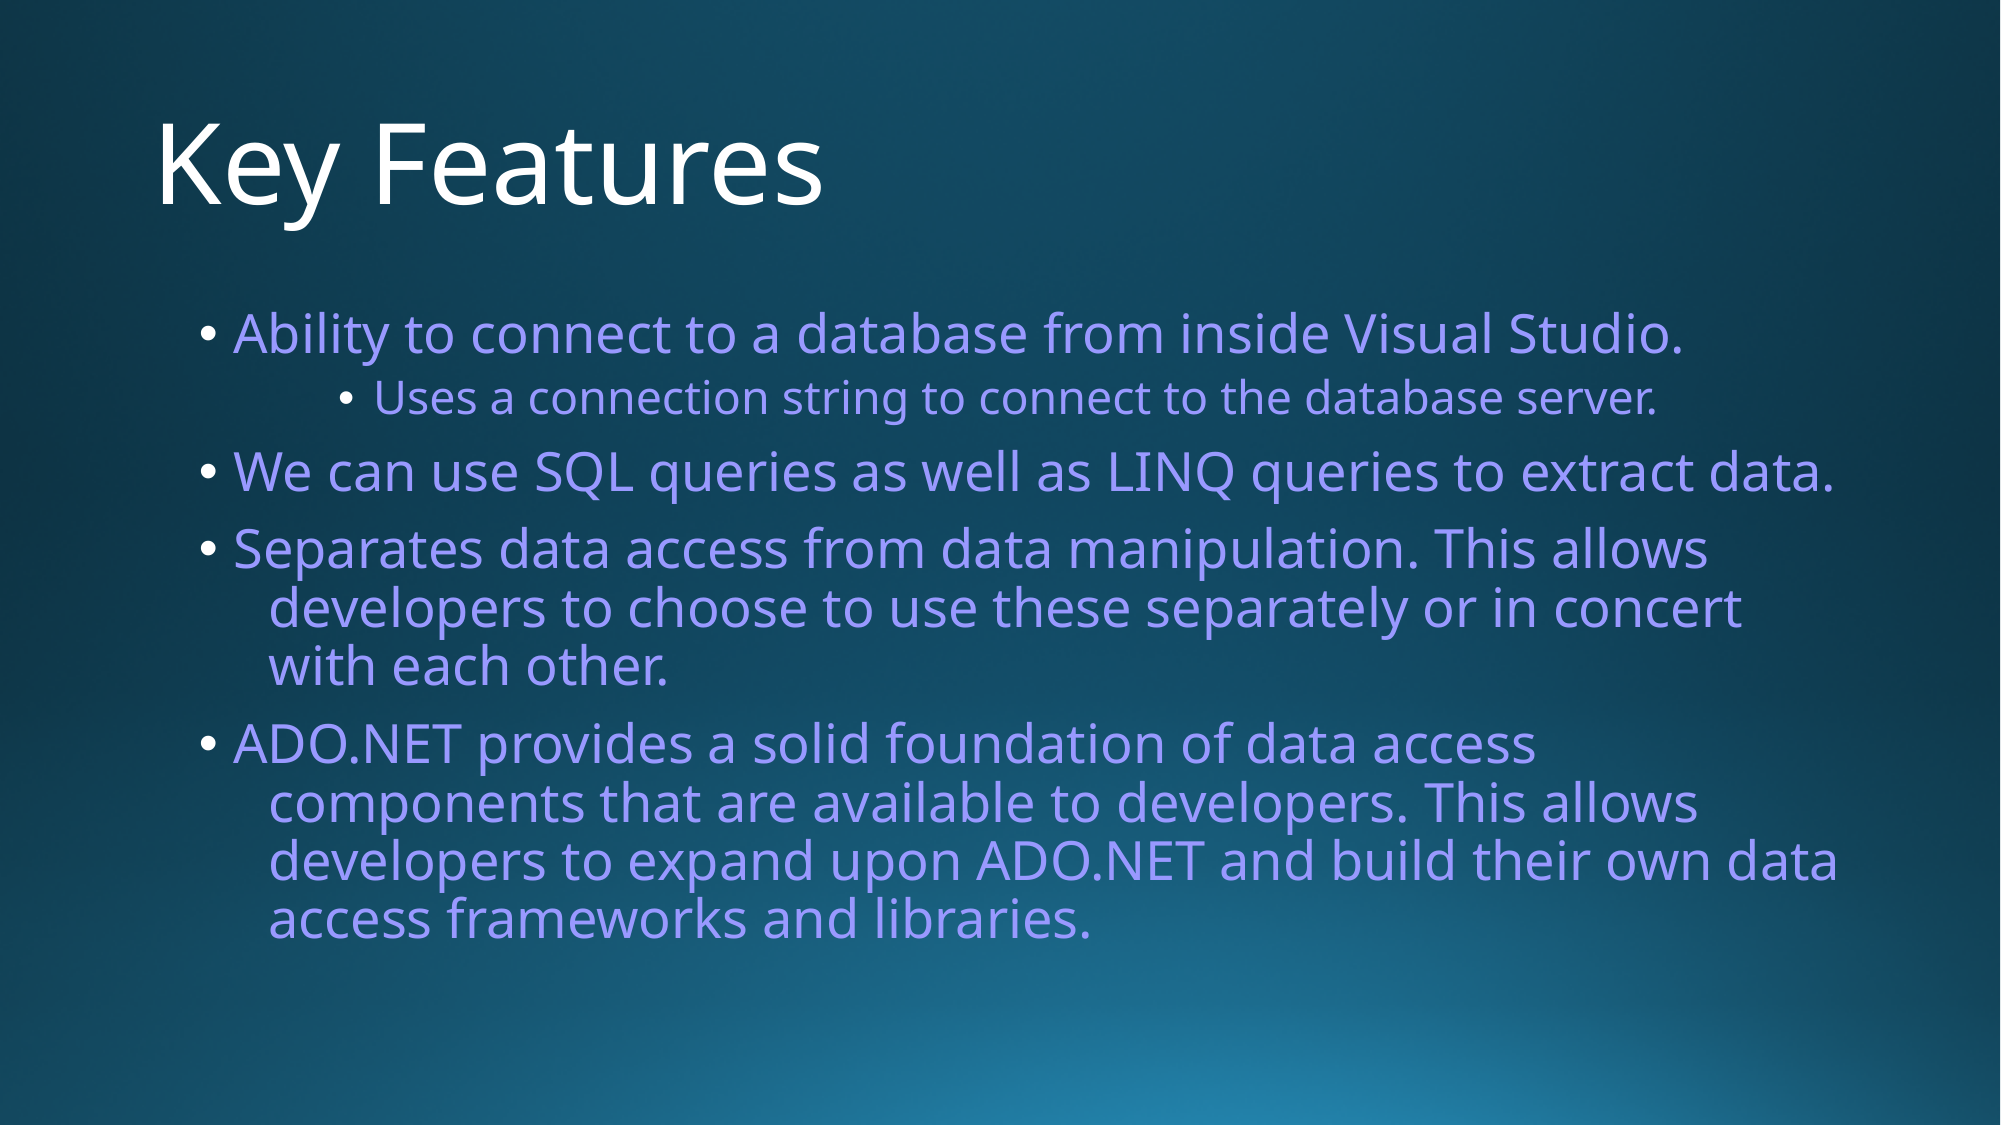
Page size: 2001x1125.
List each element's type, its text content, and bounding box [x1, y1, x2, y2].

title Key Features [137, 59, 1863, 278]
list Ability to connect to a database from inside Visual Studio. Uses a connection string to connect to the database server. We can use SQL queries as well as LINQ queries to extract data. Separates data access from data manipulation. This allows developers to choose to use these separately or in concert with each other. ADO.NET provides a solid foundation of data access components that are available to developers. This allows developers to expand upon ADO.NET and build their own data access frameworks and libraries. [183, 299, 1863, 1014]
picture [0, 0, 2001, 1125]
